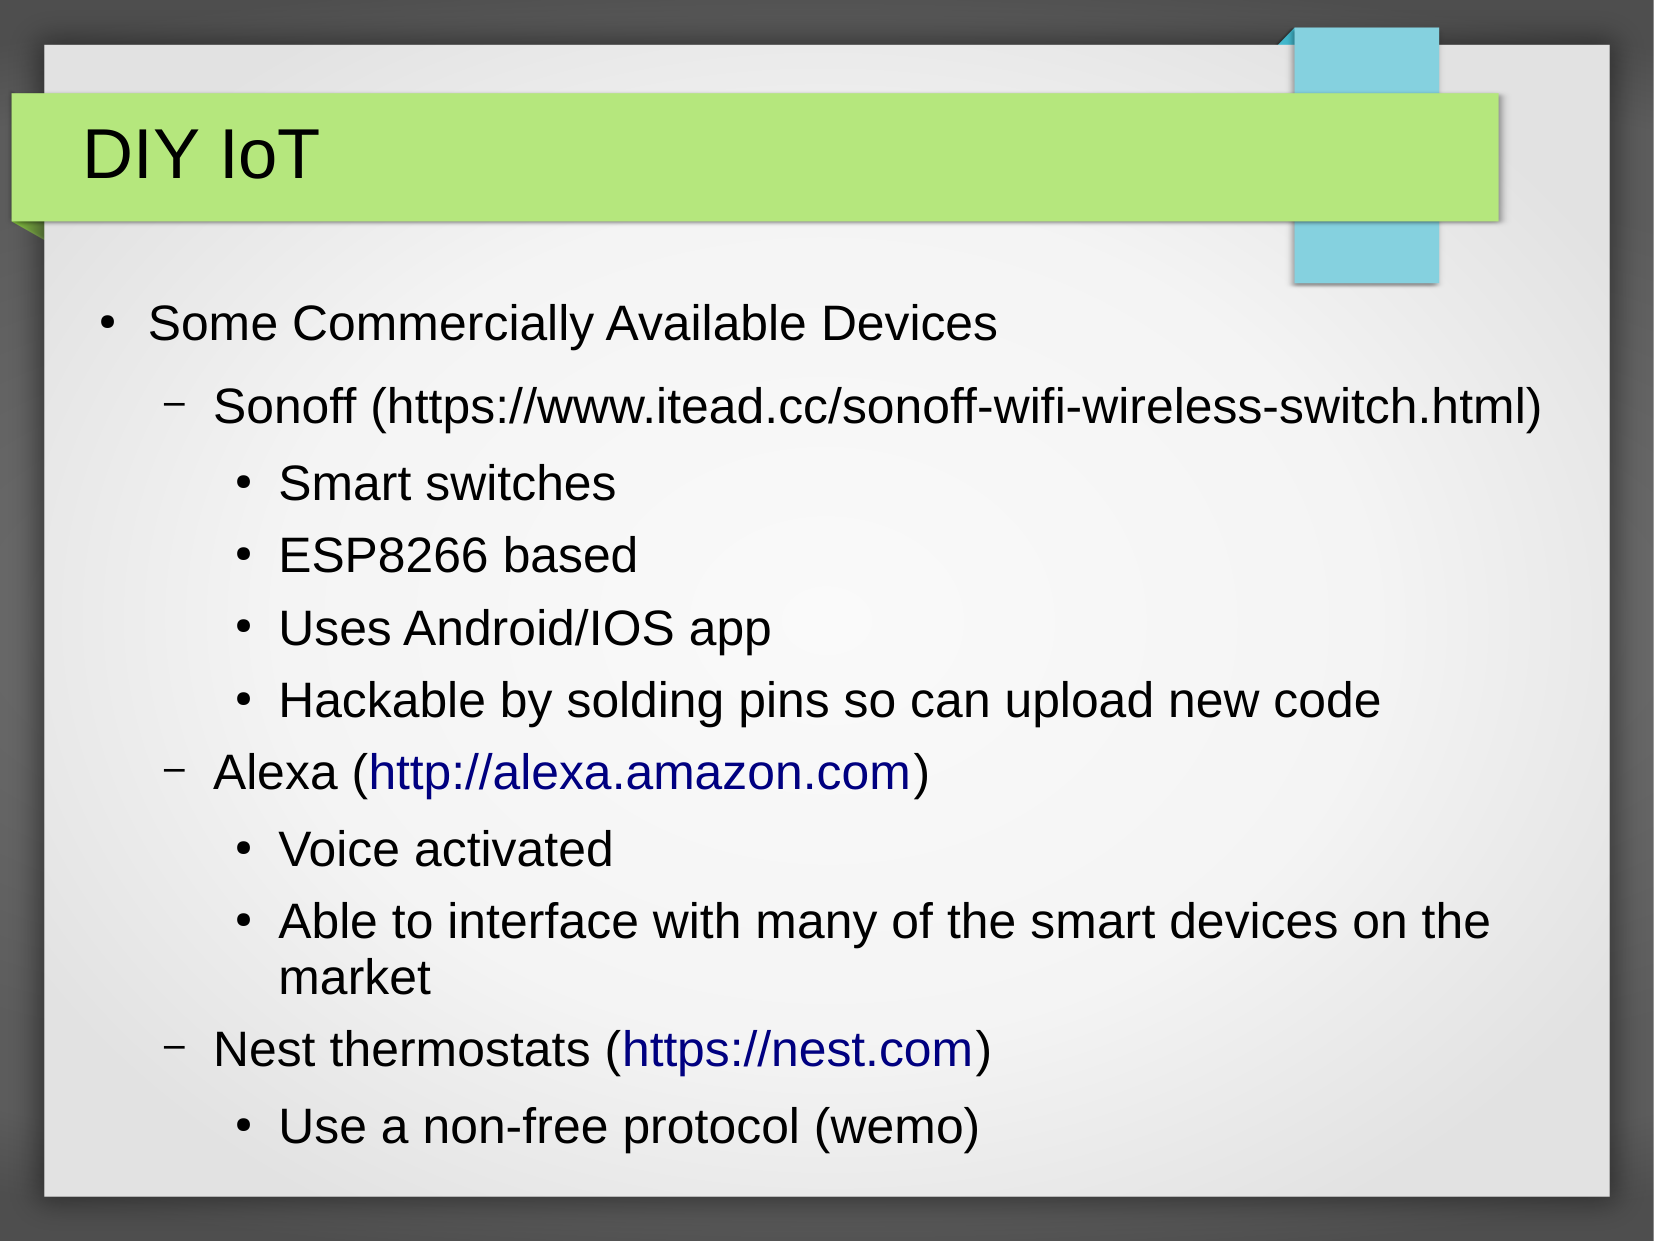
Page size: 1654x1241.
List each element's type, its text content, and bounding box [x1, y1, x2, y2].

picture [0, 0, 1654, 1241]
list Some Commercially Available Devices Sonoff (https://www.itead.cc/sonoff-wifi-wireless-switch.html) Smart switches ESP8266 based Uses Android/IOS app Hackable by solding pins so can upload new code Alexa (http://alexa.amazon.com) Voice activated Able to interface with many of the smart devices on the market Nest thermostats (https://nest.com) Use a non-free protocol (wemo) [82, 295, 1571, 1156]
title DIY IoT [82, 94, 1264, 213]
